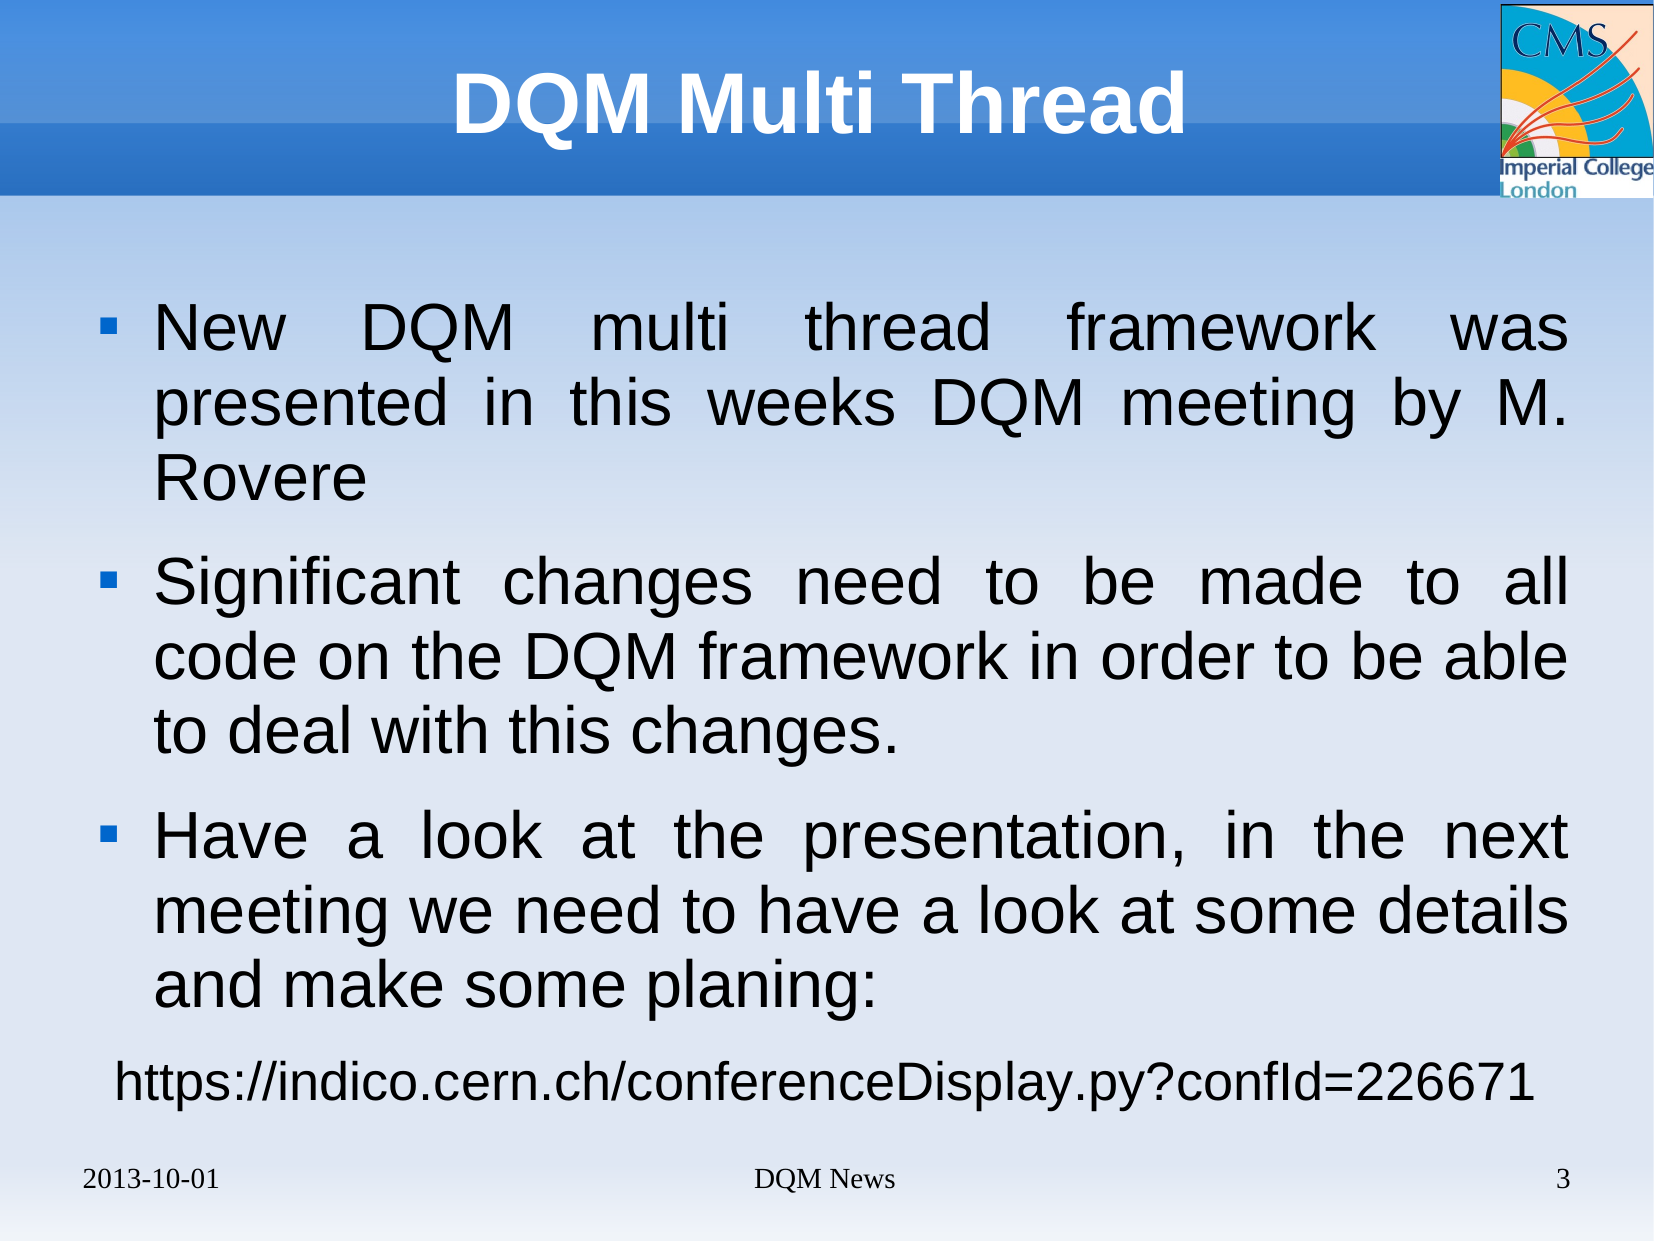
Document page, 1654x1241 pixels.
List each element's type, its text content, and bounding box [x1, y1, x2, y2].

picture [0, 0, 1654, 1241]
list New DQM multi thread framework was presented in this weeks DQM meeting by M. Rovere Significant changes need to be made to all code on the DQM framework in order to be able to deal with this changes. Have a look at the presentation, in the next meeting we need to have a look at some details and make some planing: https://indico.cern.ch/conferenceDisplay.py?confId=226671 [82, 290, 1571, 1113]
title DQM Multi Thread [76, 0, 1565, 208]
